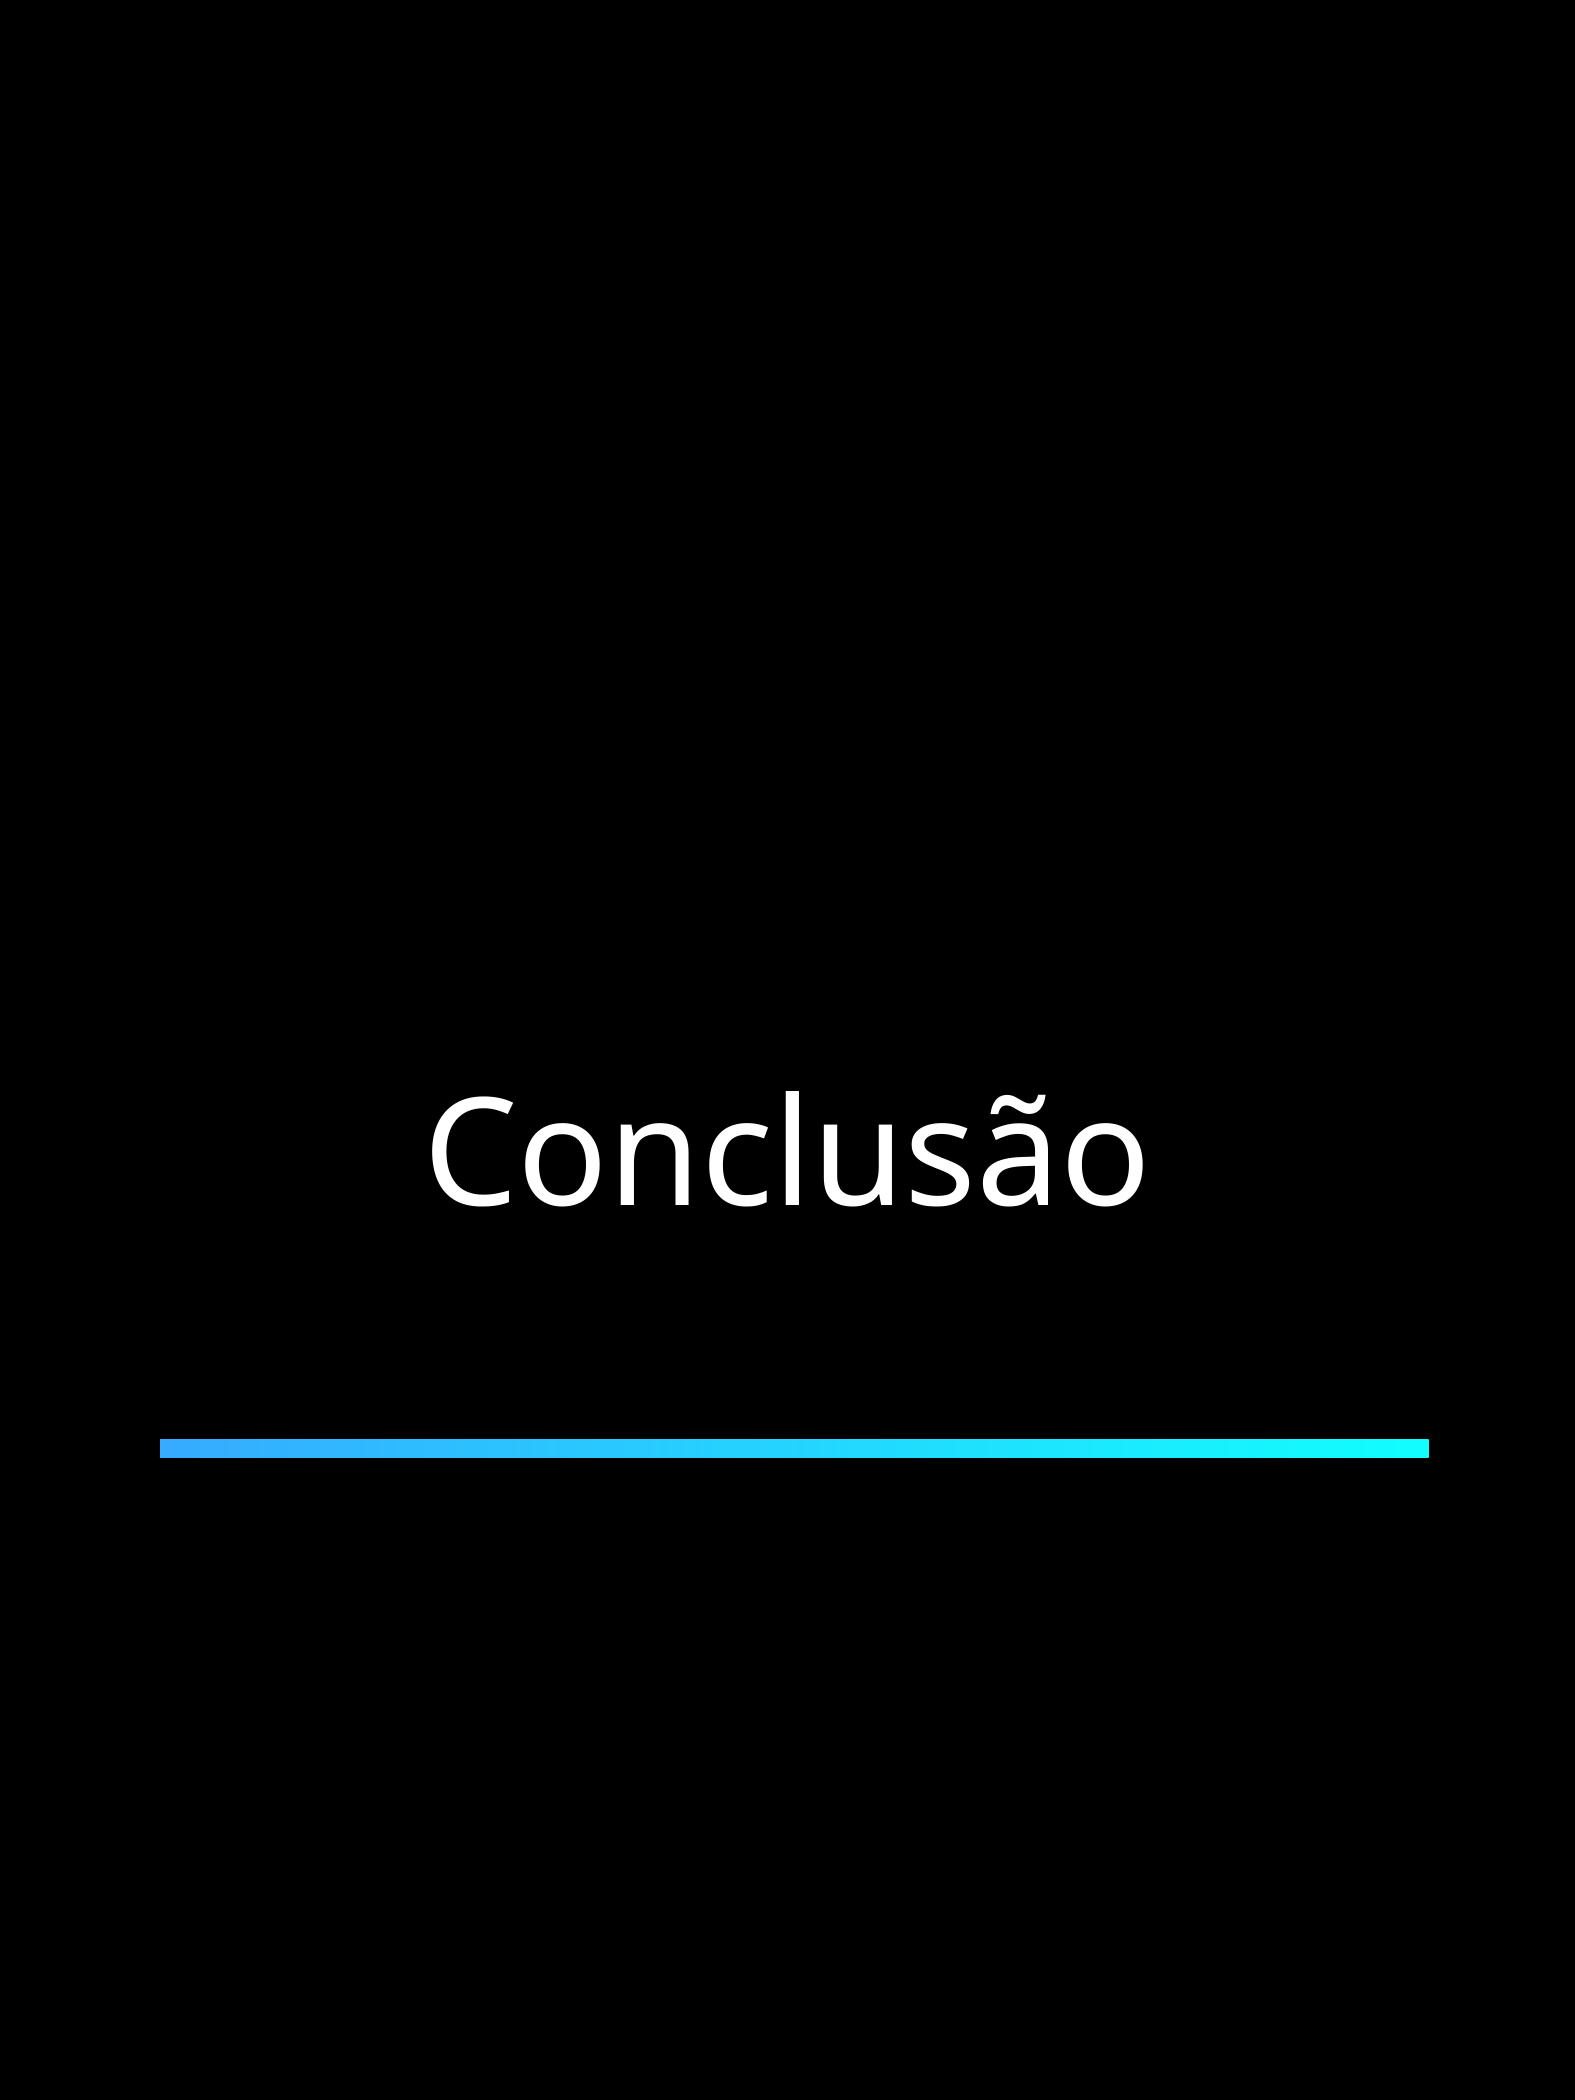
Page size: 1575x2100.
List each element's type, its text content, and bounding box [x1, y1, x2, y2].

text_box Conclusão [146, 1047, 1429, 1243]
text_box [0, 0, 1575, 2100]
